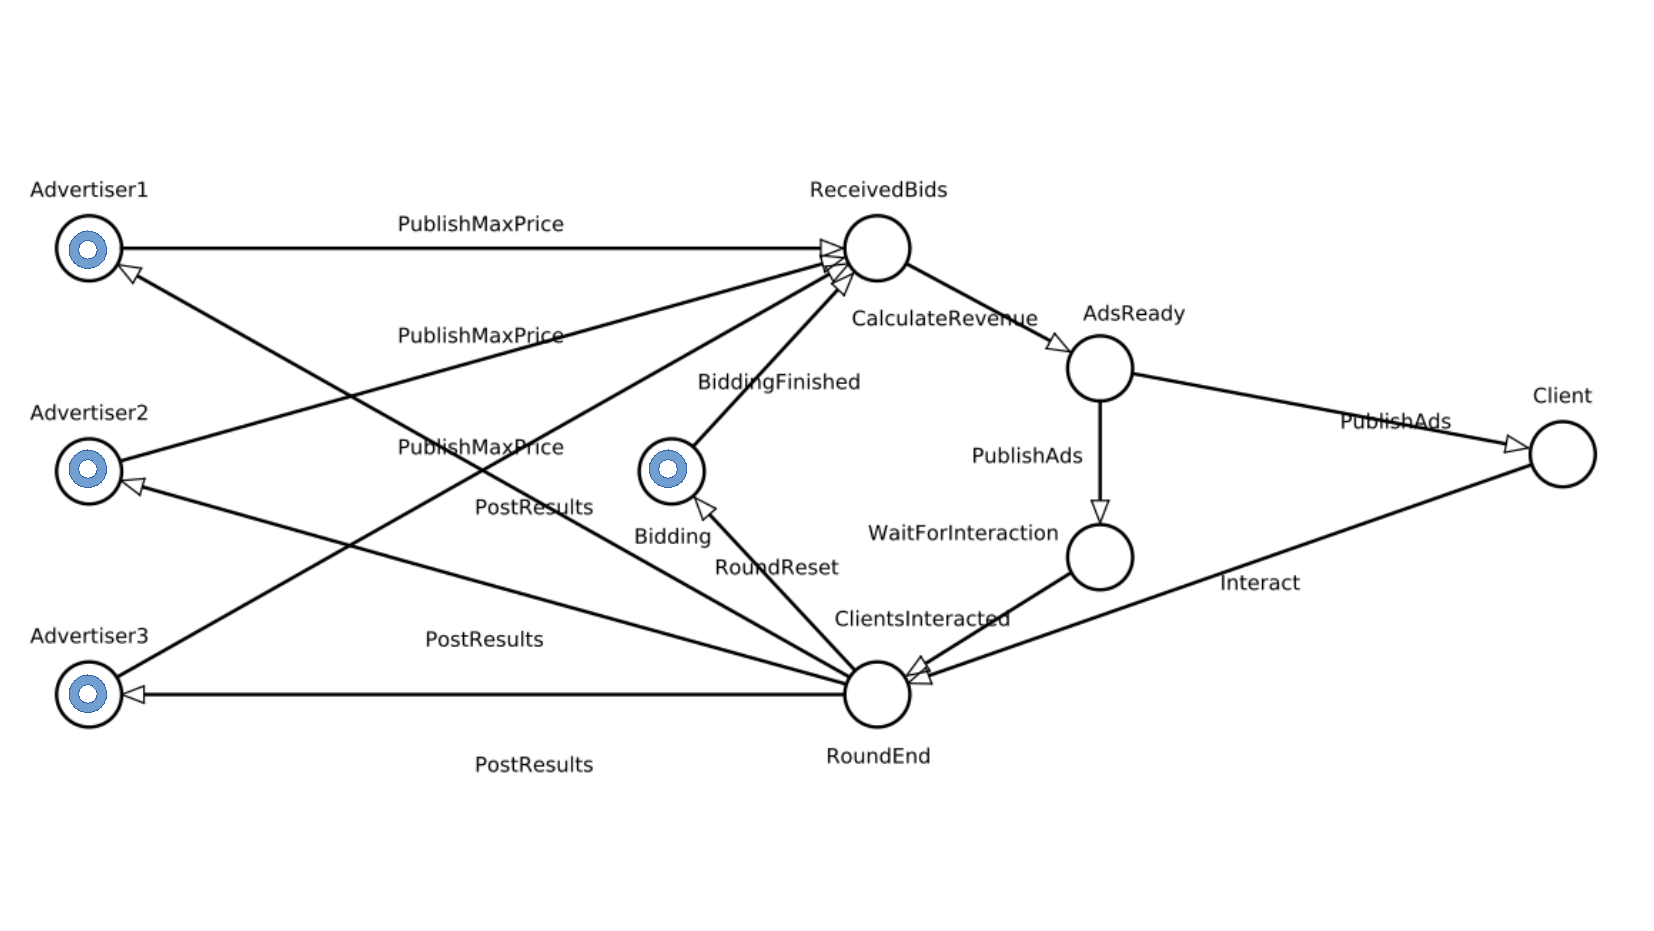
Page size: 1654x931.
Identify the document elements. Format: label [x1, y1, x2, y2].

picture [15, 164, 1613, 774]
text_box [69, 674, 107, 713]
text_box [649, 449, 687, 488]
text_box [69, 230, 107, 269]
text_box [69, 449, 107, 488]
